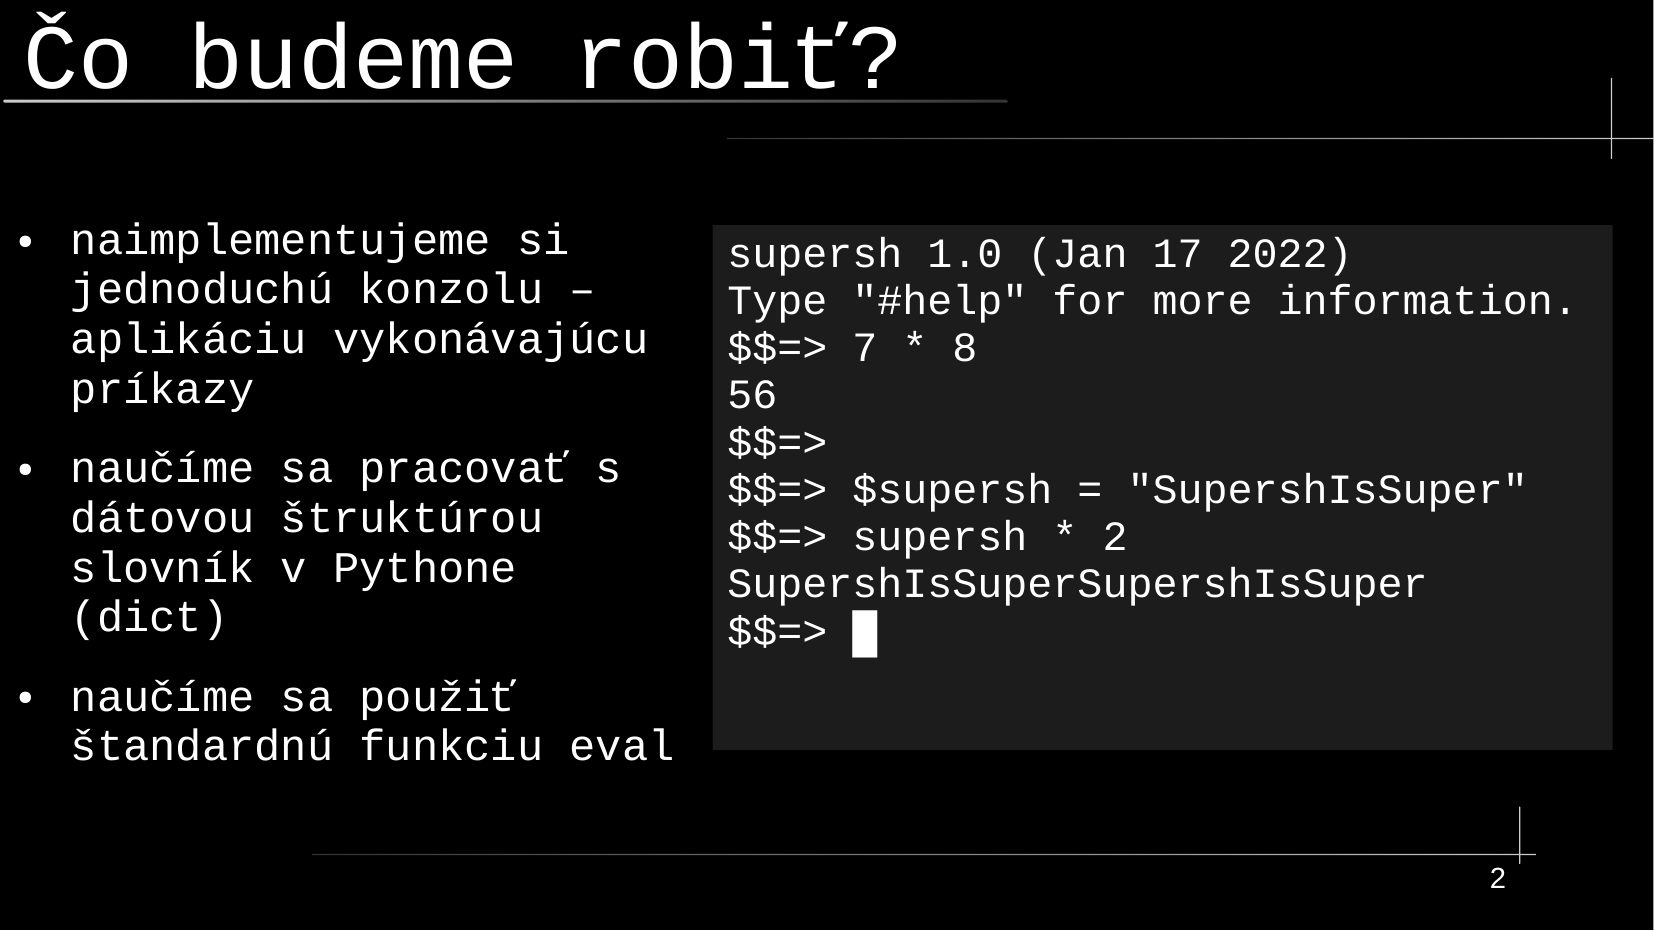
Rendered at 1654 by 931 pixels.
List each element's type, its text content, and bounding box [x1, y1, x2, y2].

text_box supersh 1.0 (Jan 17 2022) Type "#help" for more information. $$=> 7 * 8 56 $$=> $$=> $supersh = "SupershIsSuper" $$=> supersh * 2 SupershIsSuperSupershIsSuper $$=> █ [712, 225, 1613, 751]
list naimplementujeme si jednoduchú konzolu – aplikáciu vykonávajúcu príkazy naučíme sa pracovať s dátovou štruktúrou slovník v Pythone (dict) naučíme sa použiť štandardnú funkciu eval [0, 217, 676, 863]
title Čo budeme robiť? [23, 11, 1589, 116]
